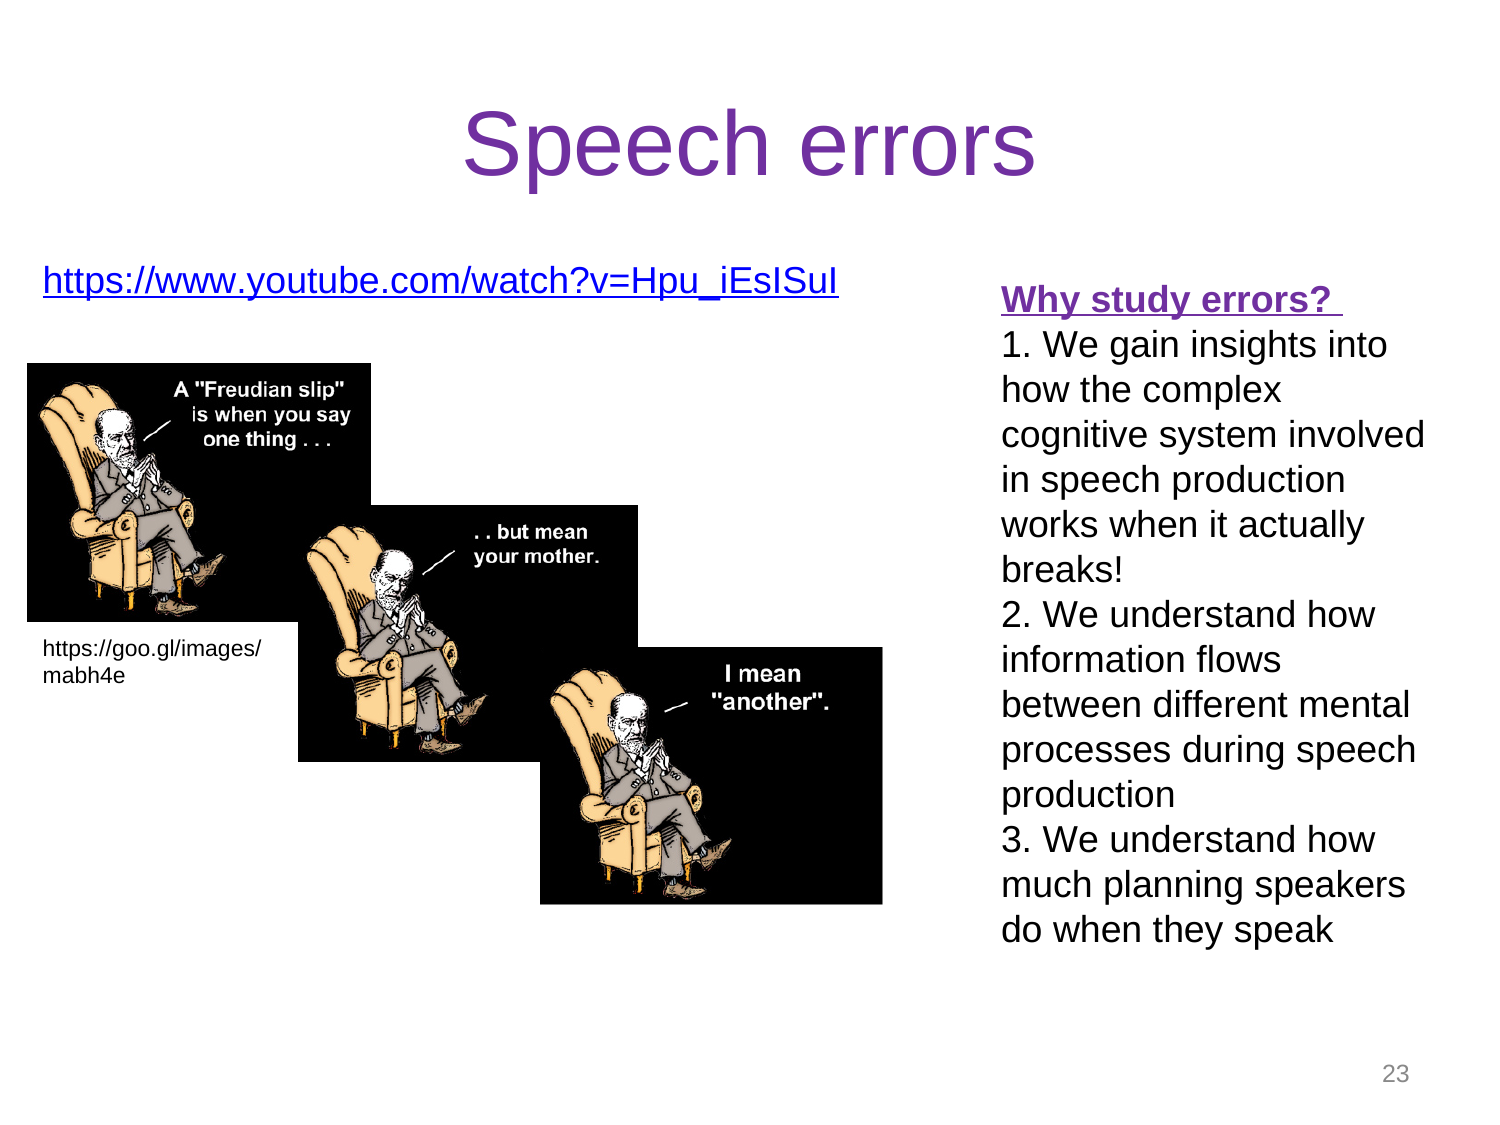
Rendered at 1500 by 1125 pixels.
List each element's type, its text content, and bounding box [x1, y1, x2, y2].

text_box Why study errors? 1. We gain insights into how the complex cognitive system involved in speech production works when it actually breaks! 2. We understand how information flows between different mental processes during speech production 3. We understand how much planning speakers do when they speak [986, 267, 1447, 958]
title Speech errors [75, 45, 1426, 233]
text_box https://goo.gl/images/mabh4e [27, 625, 297, 697]
text_box <number> [1074, 1042, 1426, 1103]
text_box https://www.youtube.com/watch?v=Hpu_iEsISuI [27, 248, 914, 310]
picture [27, 363, 883, 905]
